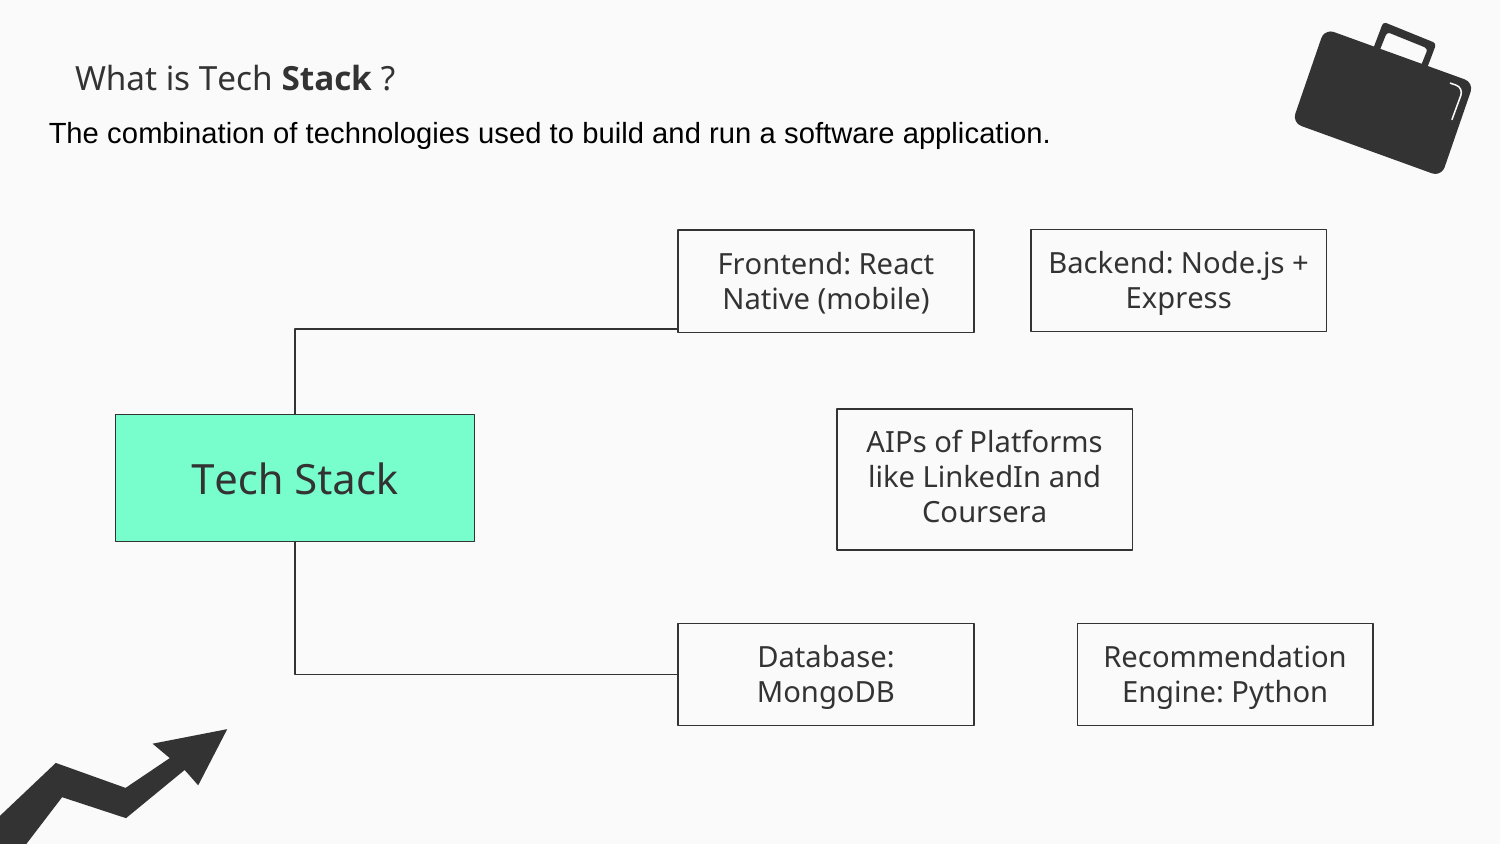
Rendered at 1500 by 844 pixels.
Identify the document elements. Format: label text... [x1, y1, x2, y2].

text_box Frontend: React Native (mobile) [678, 230, 974, 333]
text_box [0, 729, 228, 844]
text_box Backend: Node.js + Express [1030, 229, 1327, 332]
text_box AIPs of Platforms like LinkedIn and Coursera [836, 408, 1133, 550]
text_box Recommendation Engine: Python [1077, 623, 1374, 726]
text_box Database: MongoDB [678, 623, 974, 726]
text_box Tech Stack [115, 414, 475, 542]
title What is Tech Stack ? [21, 46, 458, 98]
text_box [1294, 22, 1472, 174]
text_box The combination of technologies used to build and run a software application. [0, 98, 1112, 202]
